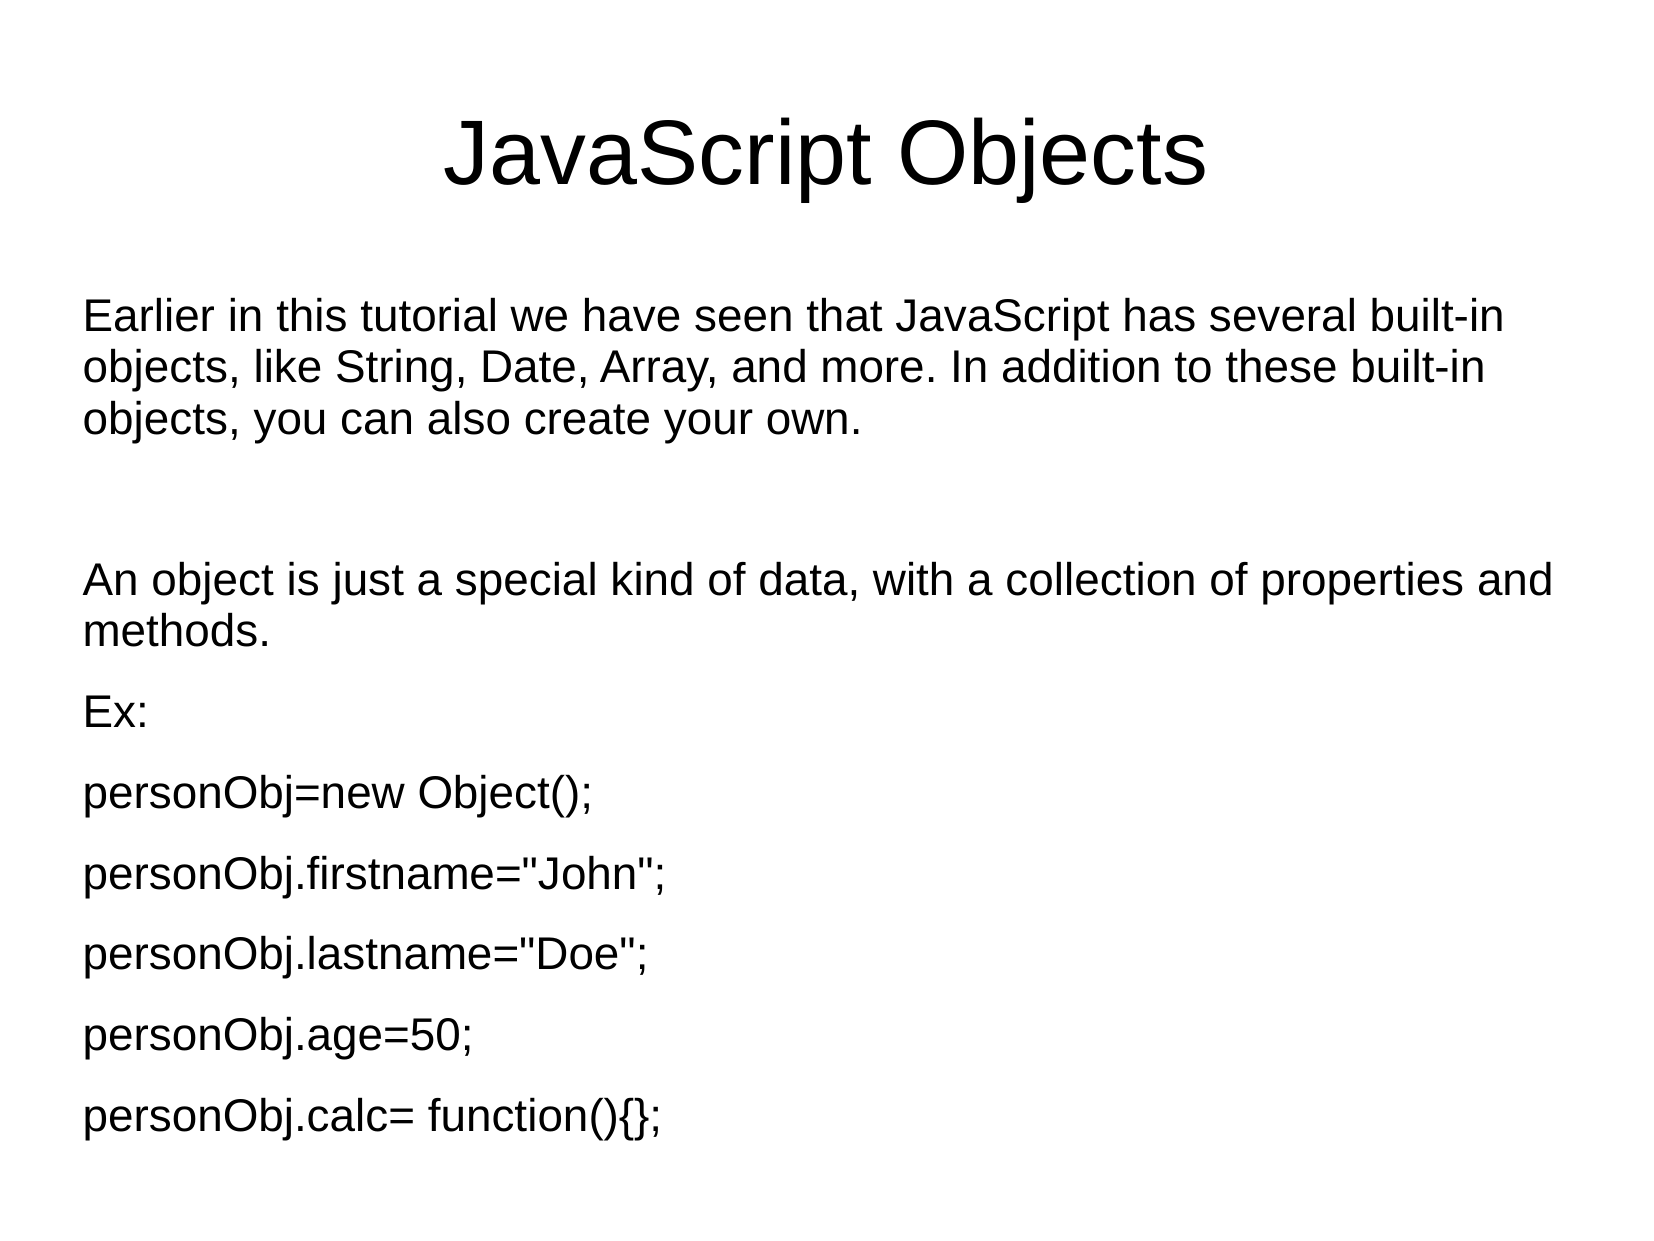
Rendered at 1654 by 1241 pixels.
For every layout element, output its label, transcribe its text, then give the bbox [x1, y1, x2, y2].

title JavaScript Objects [82, 49, 1571, 257]
list Earlier in this tutorial we have seen that JavaScript has several built-in objects, like String, Date, Array, and more. In addition to these built-in objects, you can also create your own. An object is just a special kind of data, with a collection of properties and methods. Ex: personObj=new Object(); personObj.firstname="John"; personObj.lastname="Doe"; personObj.age=50; personObj.calc= function(){}; [82, 290, 1571, 1142]
